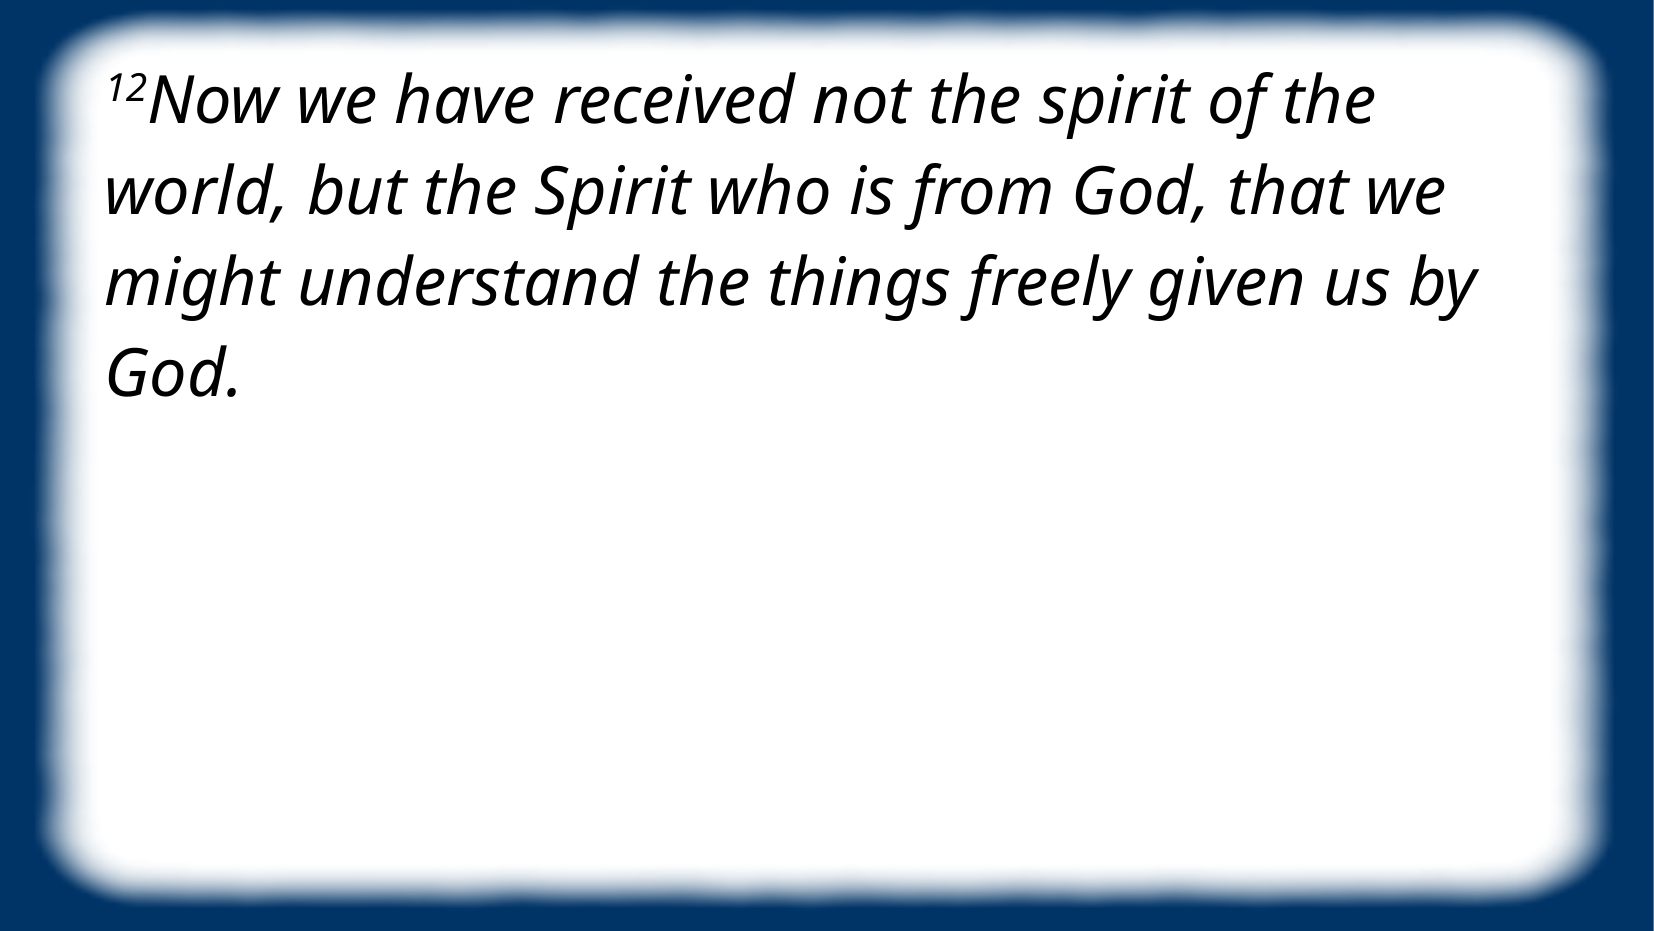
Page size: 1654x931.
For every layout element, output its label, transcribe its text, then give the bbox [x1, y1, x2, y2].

picture [0, 0, 1654, 931]
text_box 12Now we have received not the spirit of the world, but the Spirit who is from God, that we might understand the things freely given us by God. [90, 45, 1561, 415]
